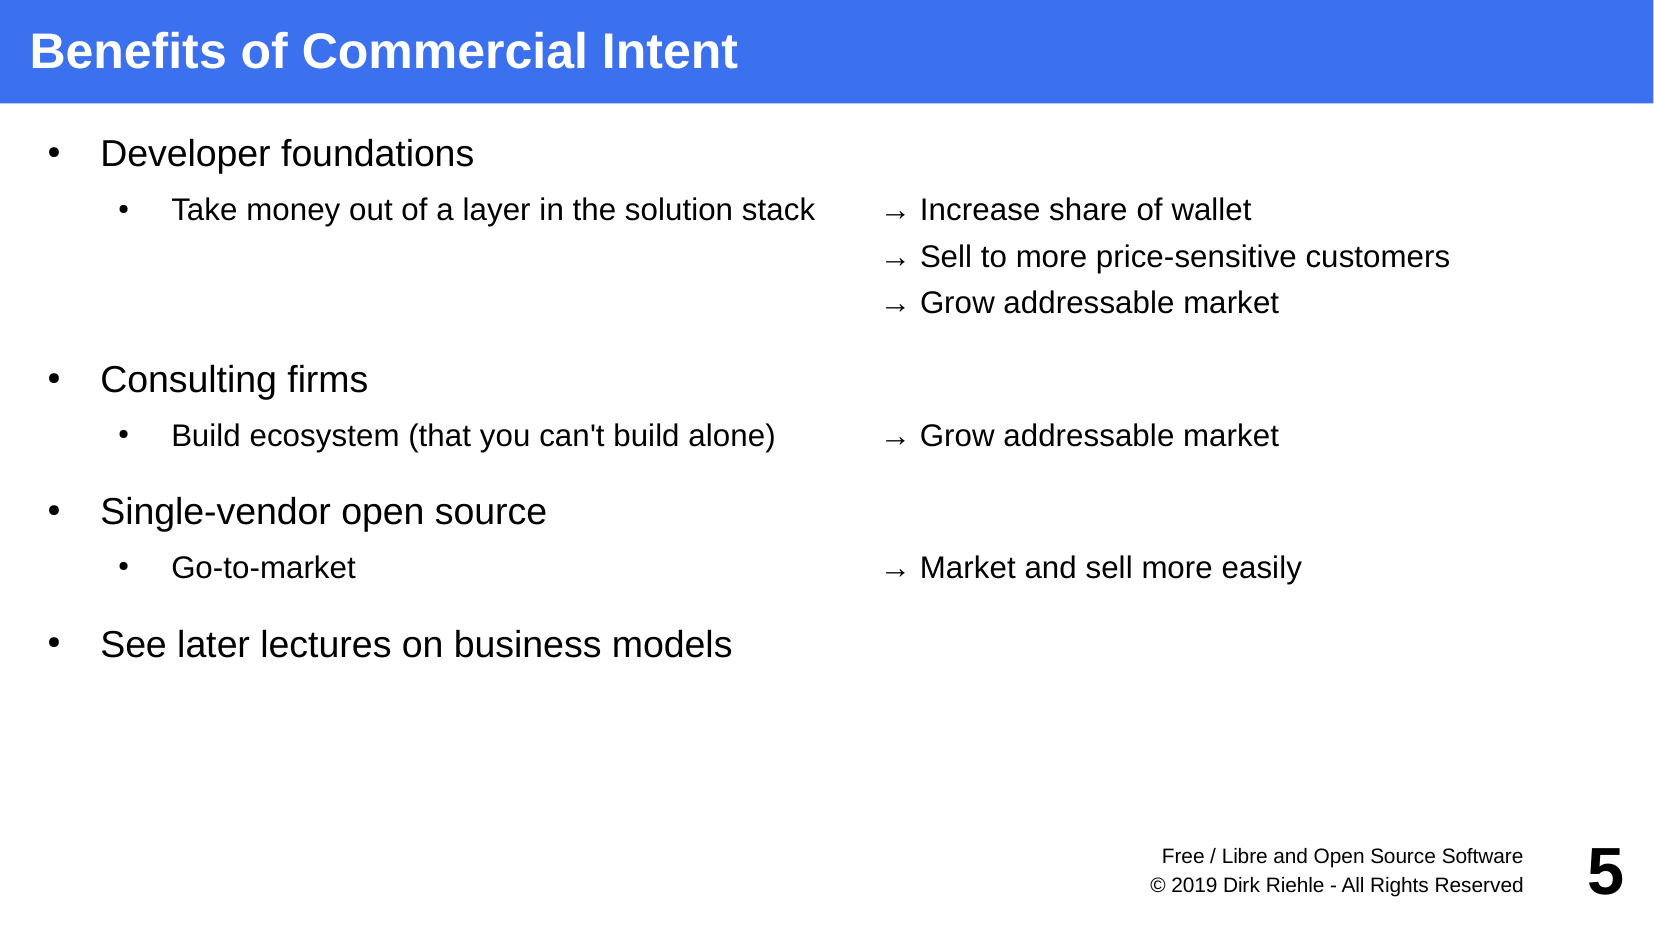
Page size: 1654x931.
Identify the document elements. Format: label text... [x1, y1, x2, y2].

list Developer foundations Take money out of a layer in the solution stack → Increase share of wallet → Sell to more price-sensitive customers → Grow addressable market Consulting firms Build ecosystem (that you can't build alone) → Grow addressable market Single-vendor open source Go-to-market → Market and sell more easily See later lectures on business models [29, 132, 1625, 813]
title Benefits of Commercial Intent [0, 0, 1654, 104]
